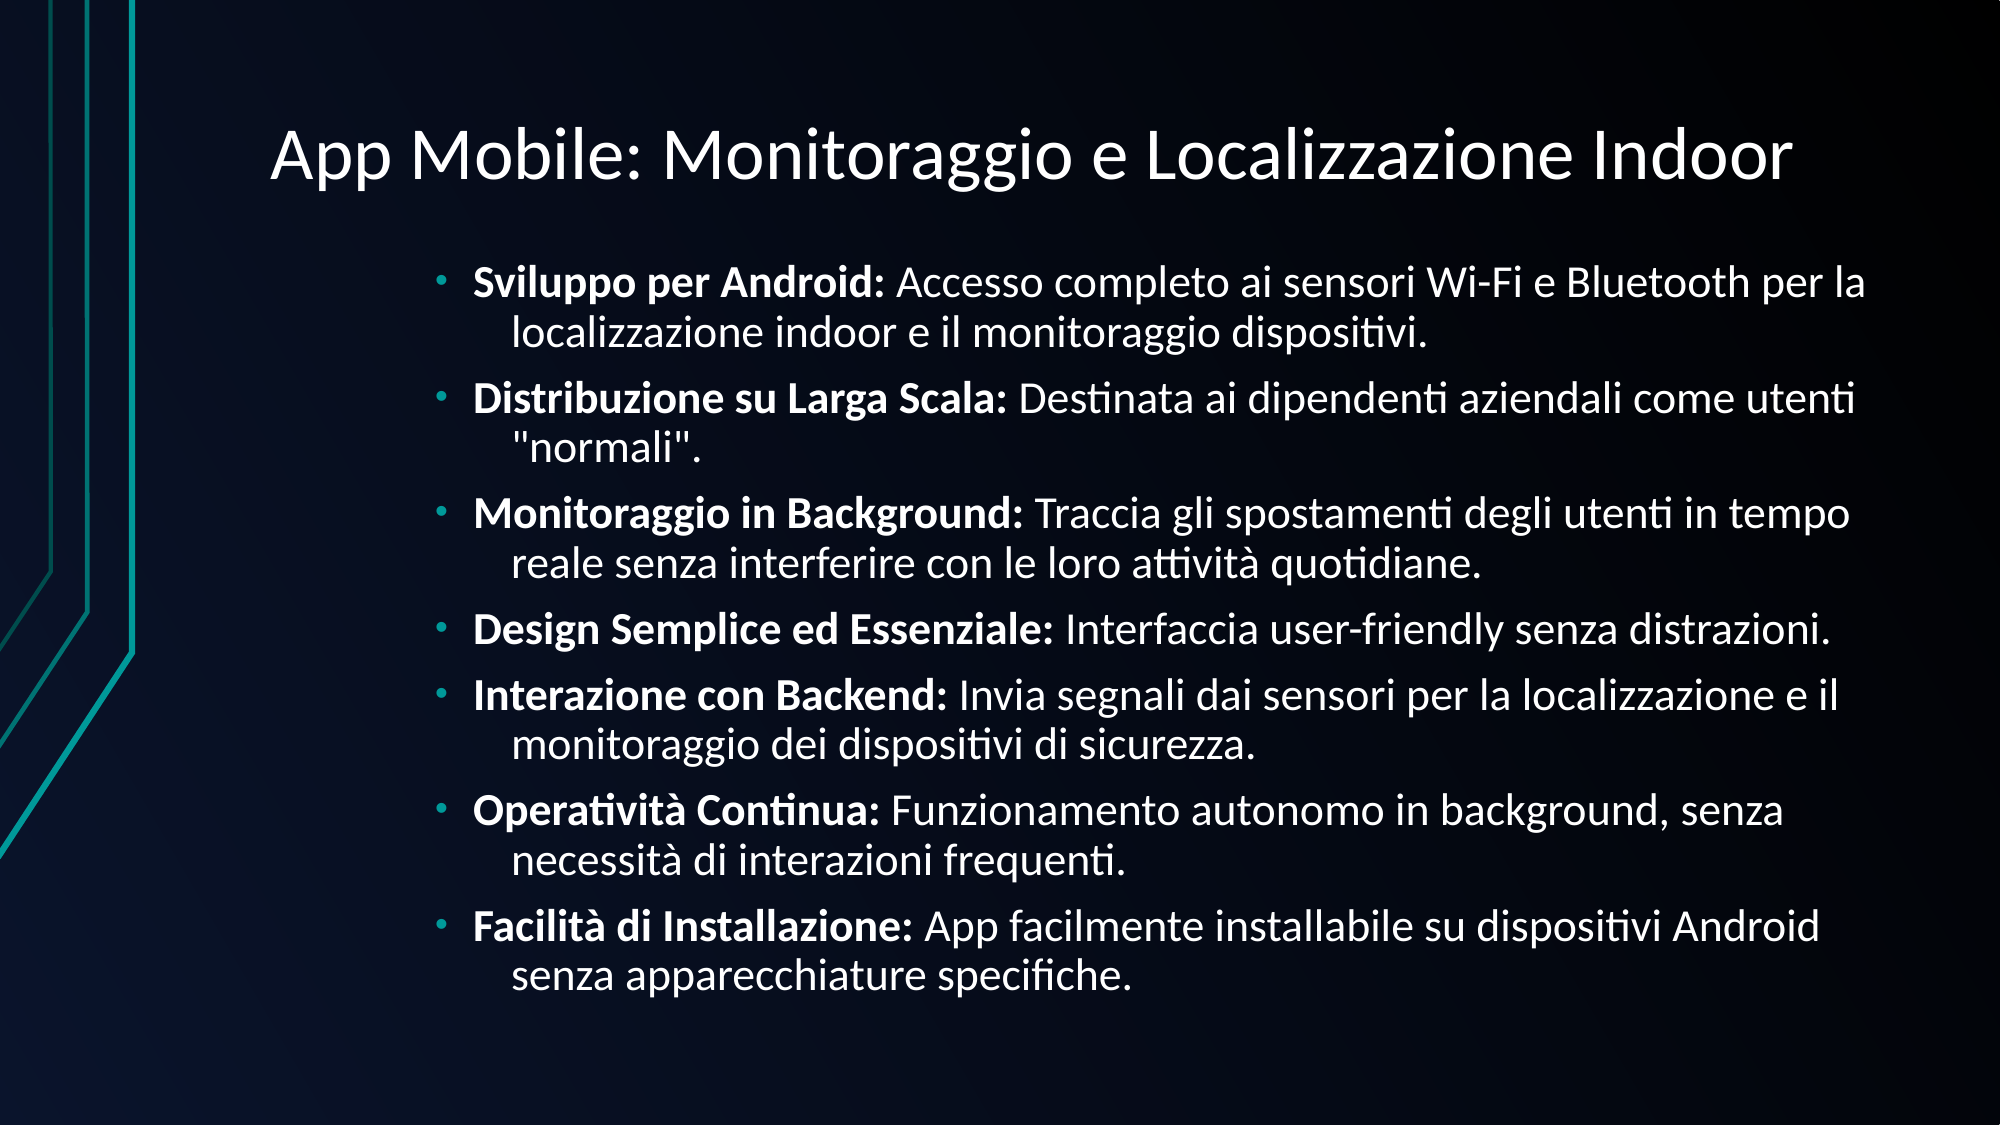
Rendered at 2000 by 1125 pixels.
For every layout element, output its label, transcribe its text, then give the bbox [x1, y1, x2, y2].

text_box App Mobile: Monitoraggio e Localizzazione Indoor [238, 97, 1877, 204]
list Sviluppo per Android: Accesso completo ai sensori Wi-Fi e Bluetooth per la localizzazione indoor e il monitoraggio dispositivi. Distribuzione su Larga Scala: Destinata ai dipendenti aziendali come utenti "normali". Monitoraggio in Background: Traccia gli spostamenti degli utenti in tempo reale senza interferire con le loro attività quotidiane. Design Semplice ed Essenziale: Interfaccia user-friendly senza distrazioni. Interazione con Backend: Invia segnali dai sensori per la localizzazione e il monitoraggio dei dispositivi di sicurezza. Operatività Continua: Funzionamento autonomo in background, senza necessità di interazioni frequenti. Facilità di Installazione: App facilmente installabile su dispositivi Android senza apparecchiature specifiche. [291, 248, 1895, 1028]
